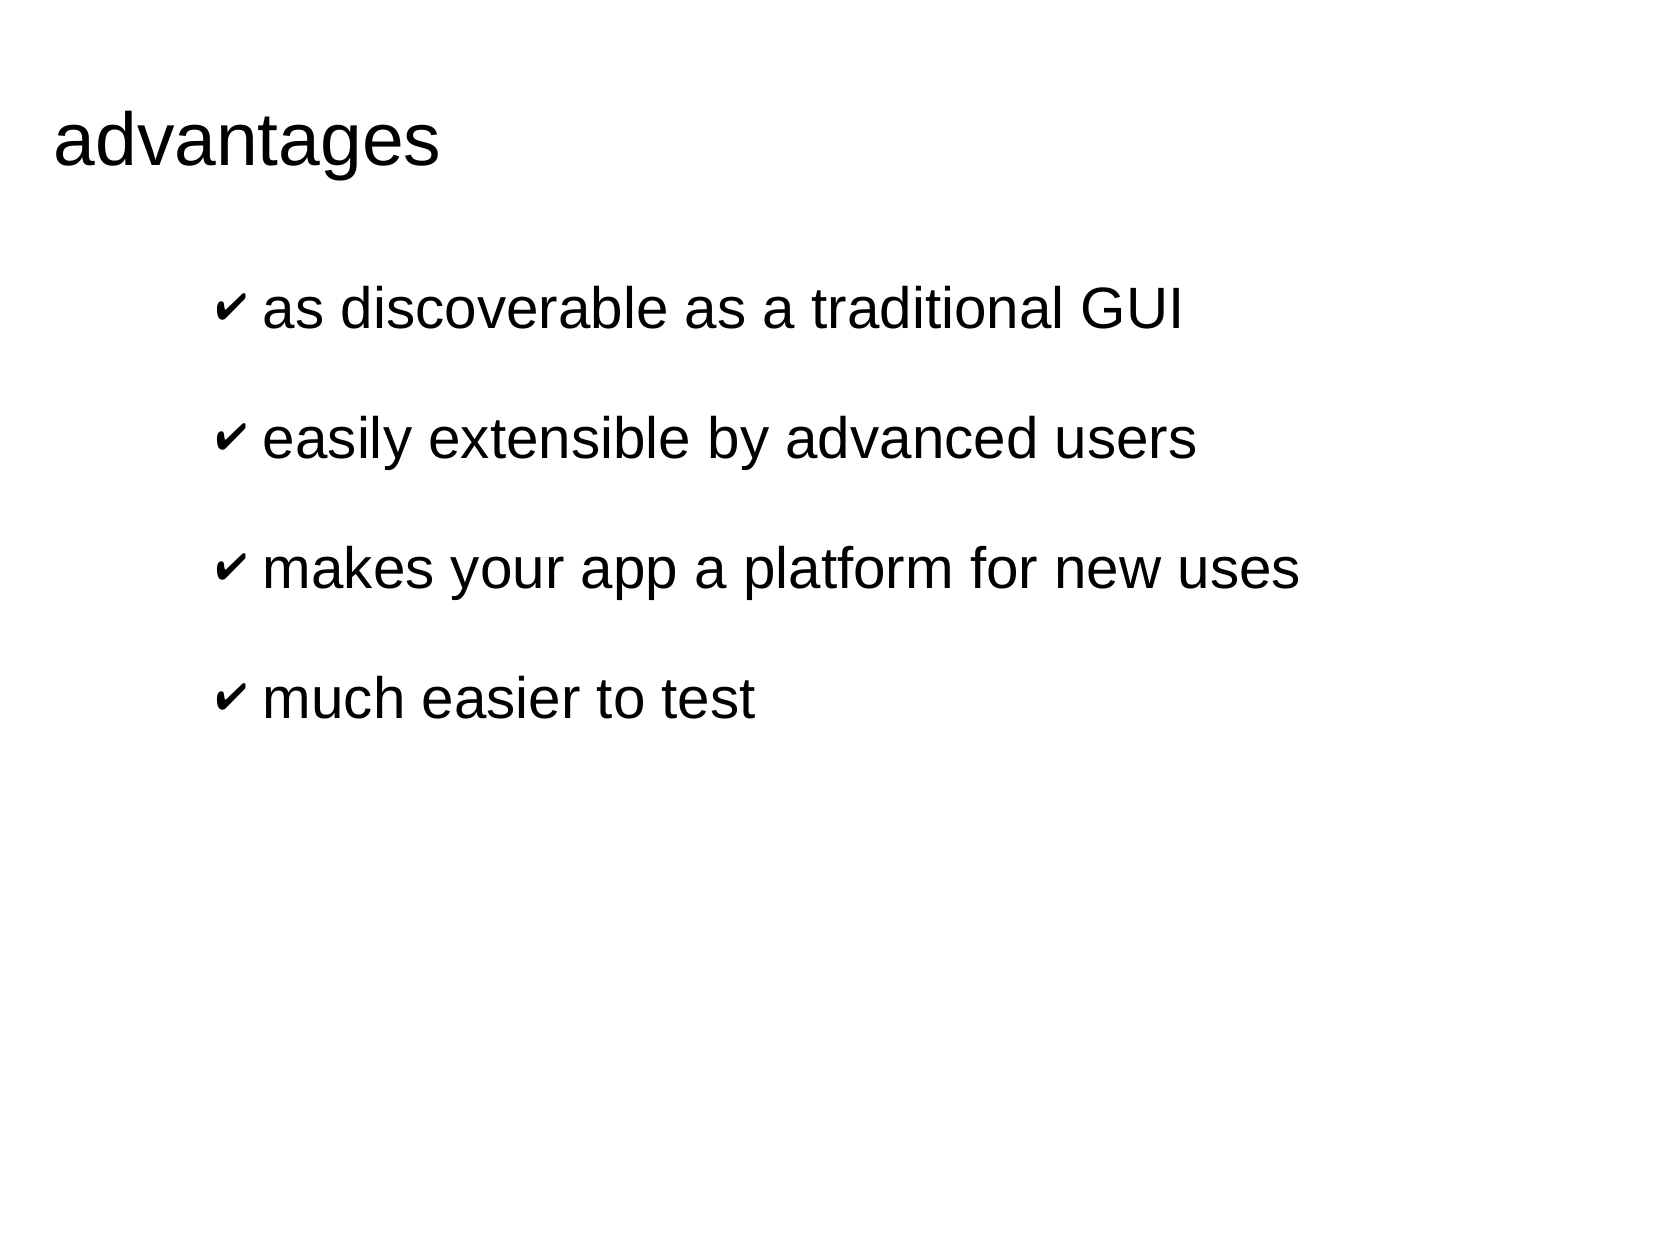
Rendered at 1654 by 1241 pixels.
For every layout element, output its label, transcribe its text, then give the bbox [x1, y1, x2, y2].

title advantages [53, 36, 1601, 244]
text_box as discoverable as a traditional GUI easily extensible by advanced users makes your app a platform for new uses much easier to test [201, 268, 1315, 739]
